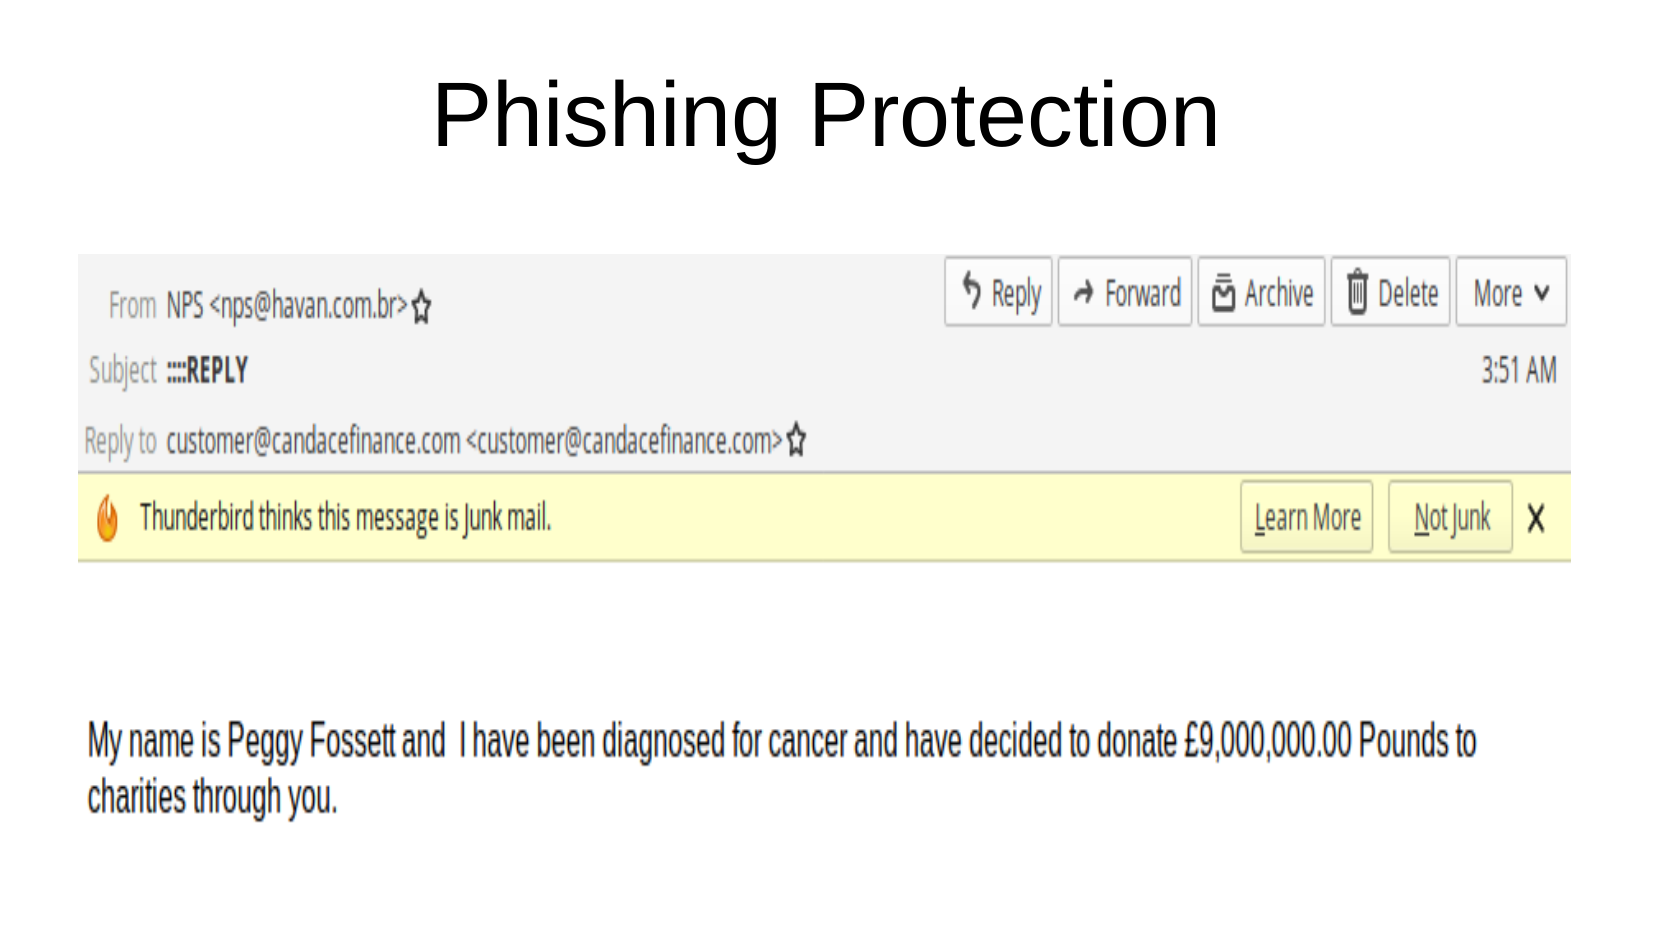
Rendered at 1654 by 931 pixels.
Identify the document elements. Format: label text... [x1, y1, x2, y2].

title Phishing Protection [82, 37, 1571, 193]
picture [78, 254, 1571, 841]
